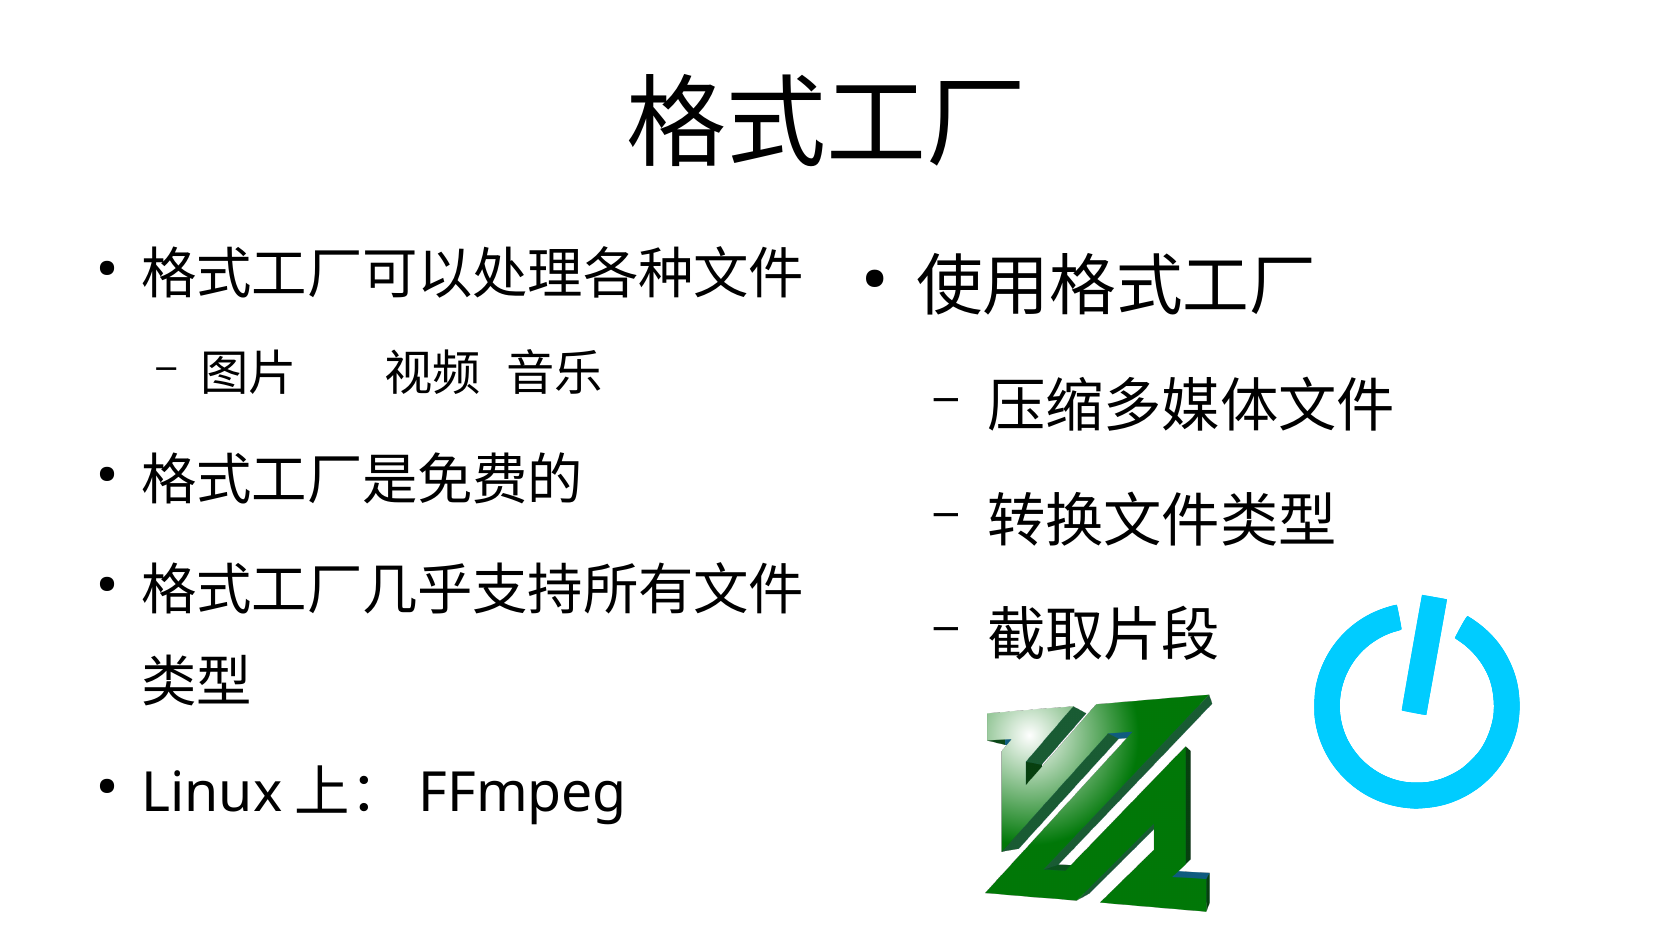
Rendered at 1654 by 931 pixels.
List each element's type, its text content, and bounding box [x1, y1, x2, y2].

picture [980, 684, 1217, 922]
list 使用格式工厂 压缩多媒体文件 转换文件类型 截取片段 [845, 217, 1572, 758]
title 格式工厂 [82, 37, 1571, 193]
list 格式工厂可以处理各种文件 图片 视频 音乐 格式工厂是免费的 格式工厂几乎支持所有文件类型 Linux上：FFmpeg [82, 217, 809, 839]
